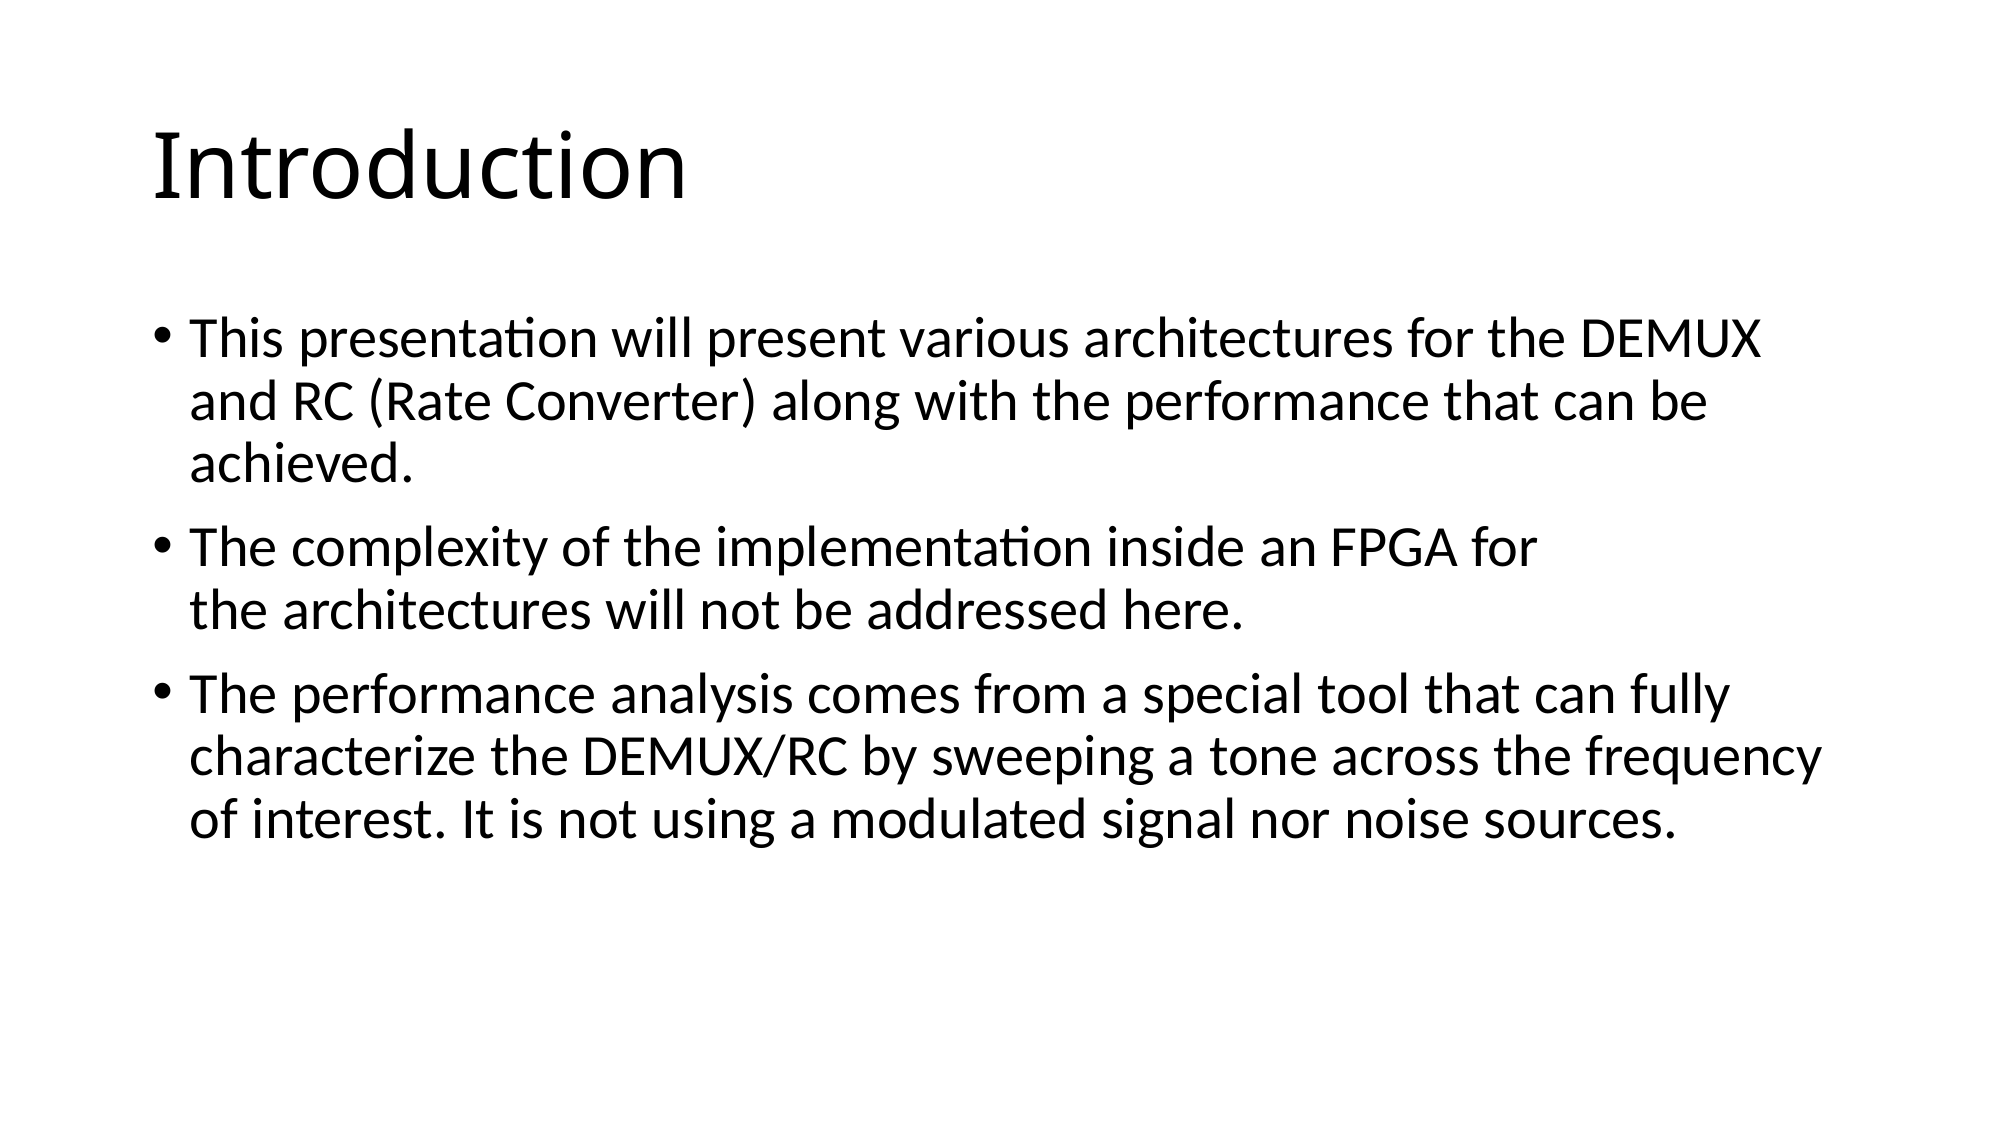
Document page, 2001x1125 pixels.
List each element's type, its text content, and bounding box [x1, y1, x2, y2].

title Introduction [137, 59, 1863, 278]
list This presentation will present various architectures for the DEMUX and RC (Rate Converter) along with the performance that can be achieved. The complexity of the implementation inside an FPGA for the architectures will not be addressed here. The performance analysis comes from a special tool that can fully characterize the DEMUX/RC by sweeping a tone across the frequency of interest. It is not using a modulated signal nor noise sources. [137, 299, 1863, 1014]
